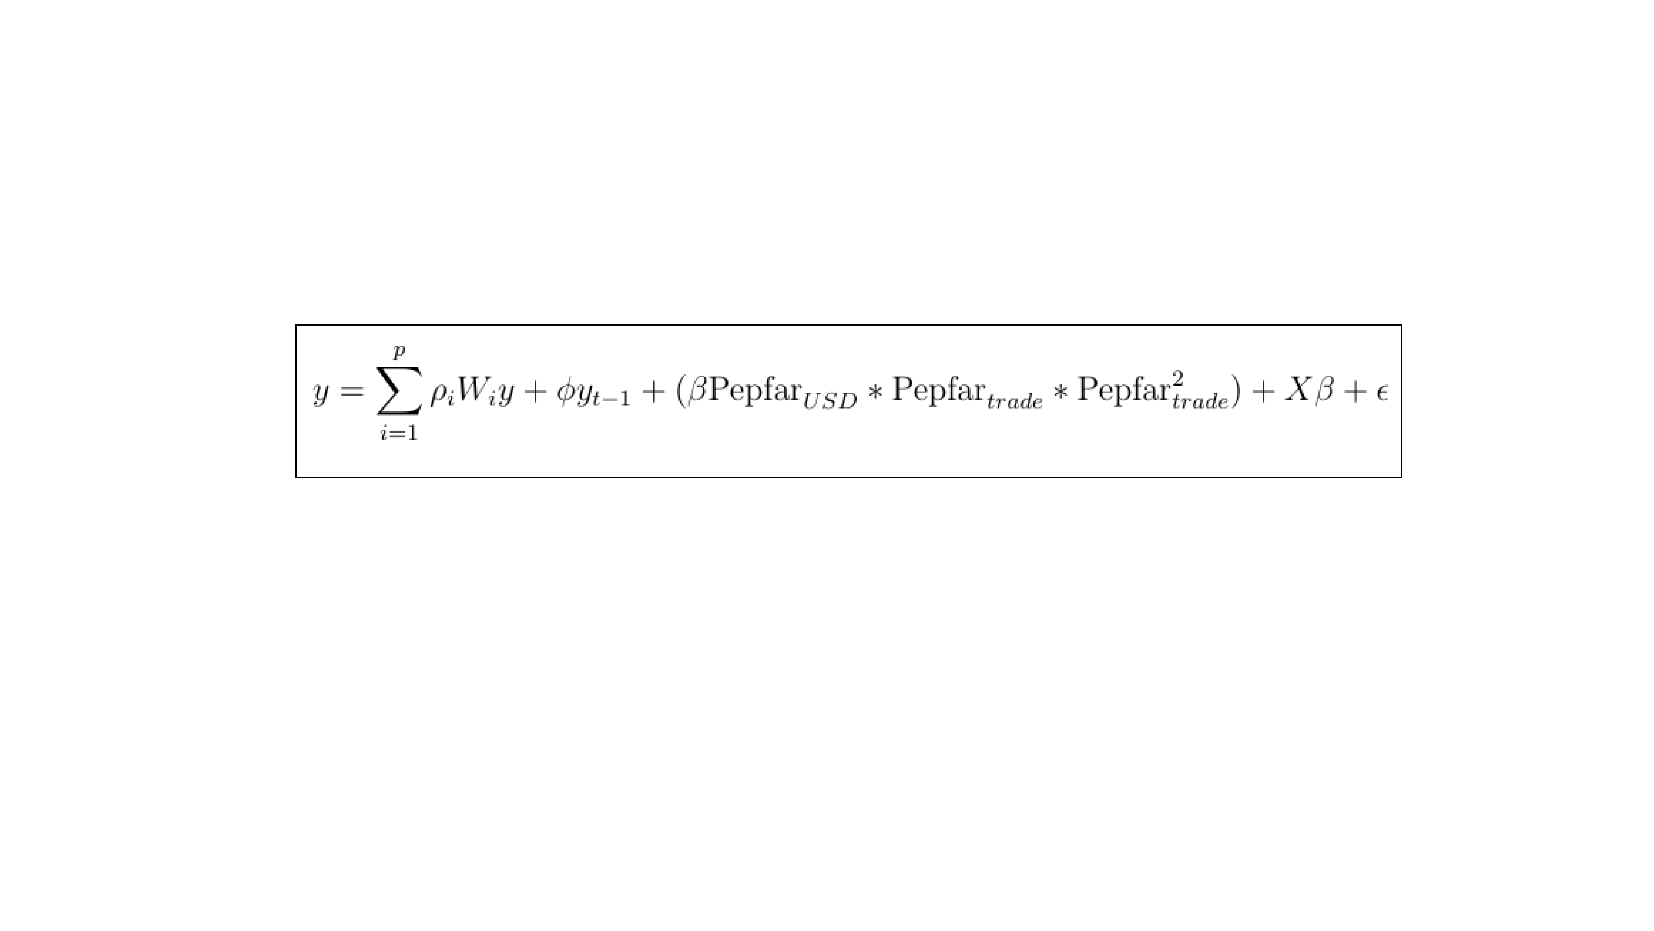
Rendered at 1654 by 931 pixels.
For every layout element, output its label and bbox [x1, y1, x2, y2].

picture [295, 324, 1402, 478]
